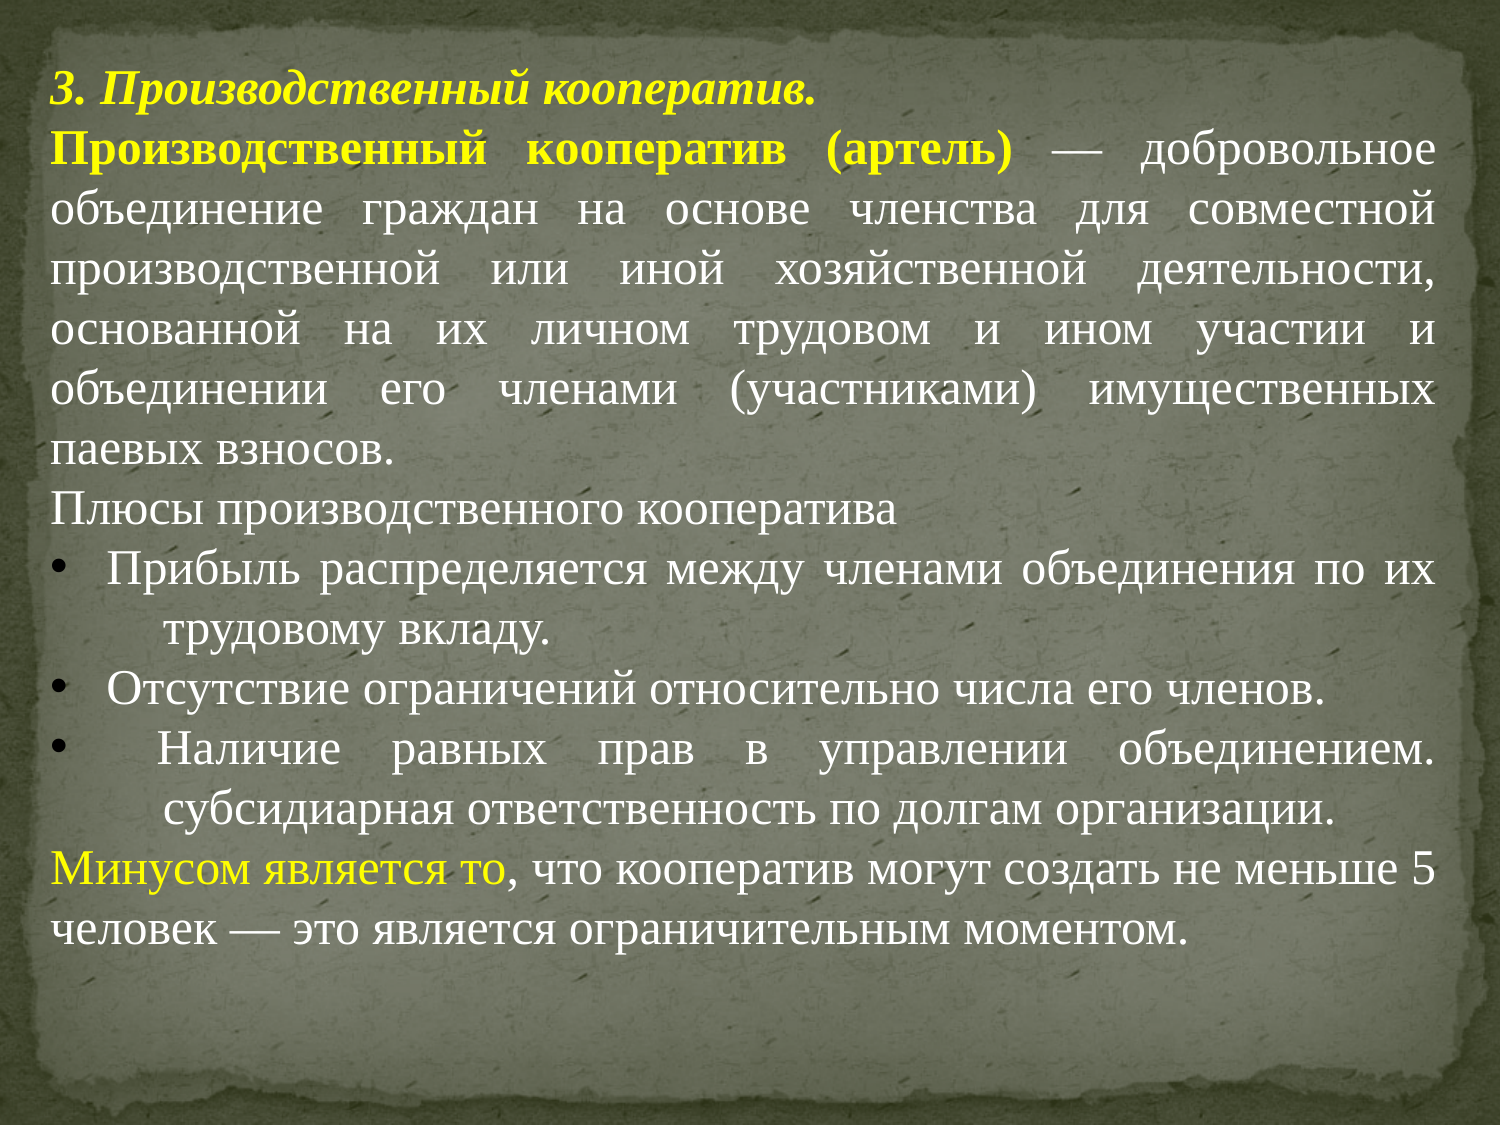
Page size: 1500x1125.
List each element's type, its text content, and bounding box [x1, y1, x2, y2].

text_box 3. Производственный кооператив. Производственный кооператив (артель) — добровольное объединение граждан на основе членства для совместной производственной или иной хозяйственной деятельности, основанной на их личном трудовом и ином участии и объединении его членами (участниками) имущественных паевых взносов. Плюсы производственного кооператива Прибыль распределяется между членами объединения по их трудовому вкладу. Отсутствие ограничений относительно числа его членов. Наличие равных прав в управлении объединением. субсидиарная ответственность по долгам организации. Минусом является то, что кооператив могут создать не меньше 5 человек — это является ограничительным моментом. [35, 47, 1452, 962]
